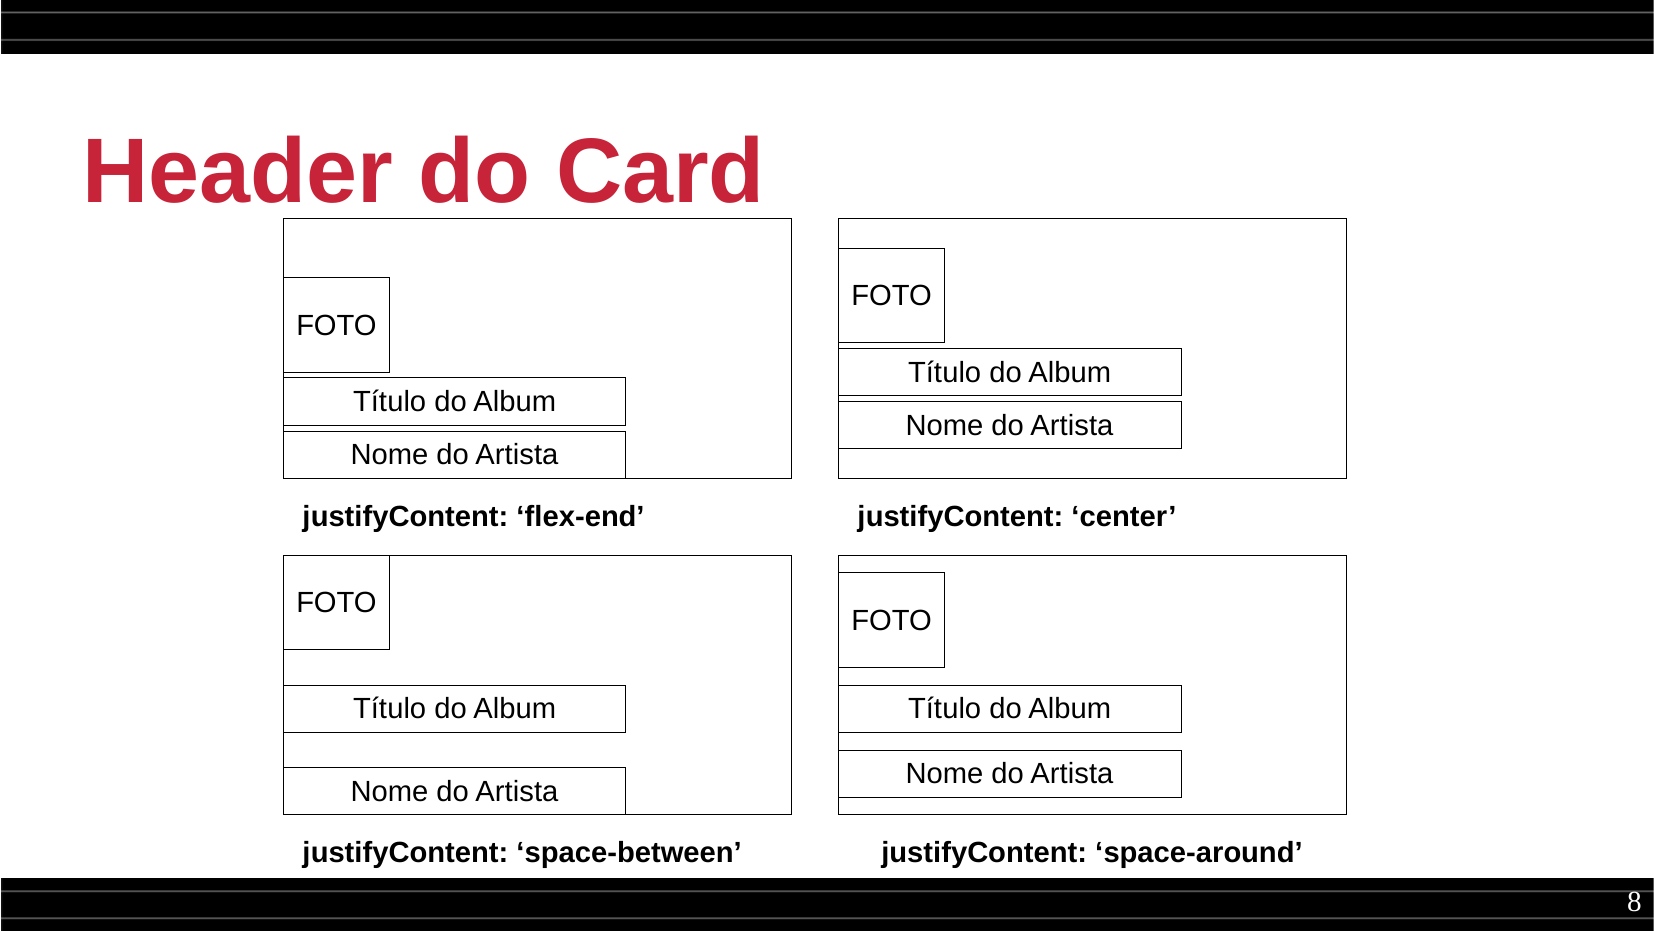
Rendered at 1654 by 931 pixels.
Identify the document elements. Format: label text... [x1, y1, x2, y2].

text_box justifyContent: ‘space-around’ [866, 829, 1325, 877]
text_box Título do Album [283, 685, 626, 733]
text_box Título do Album [838, 685, 1182, 733]
text_box FOTO [283, 555, 390, 650]
text_box [838, 555, 1347, 815]
text_box justifyContent: ‘flex-end’ [287, 492, 661, 541]
text_box justifyContent: ‘center’ [842, 492, 1192, 541]
text_box Nome do Artista [838, 401, 1182, 449]
text_box [283, 218, 792, 479]
text_box FOTO [838, 572, 945, 668]
text_box [283, 555, 792, 815]
text_box Nome do Artista [838, 750, 1182, 798]
text_box FOTO [283, 277, 390, 373]
text_box [838, 218, 1347, 479]
text_box FOTO [838, 248, 945, 343]
text_box Nome do Artista [283, 767, 626, 815]
picture [1, 878, 1654, 931]
text_box Título do Album [283, 377, 626, 426]
text_box Título do Album [838, 348, 1182, 396]
title Header do Card [82, 92, 1571, 249]
text_box justifyContent: ‘space-between’ [287, 829, 758, 877]
text_box Nome do Artista [283, 431, 626, 479]
picture [1, 0, 1654, 54]
